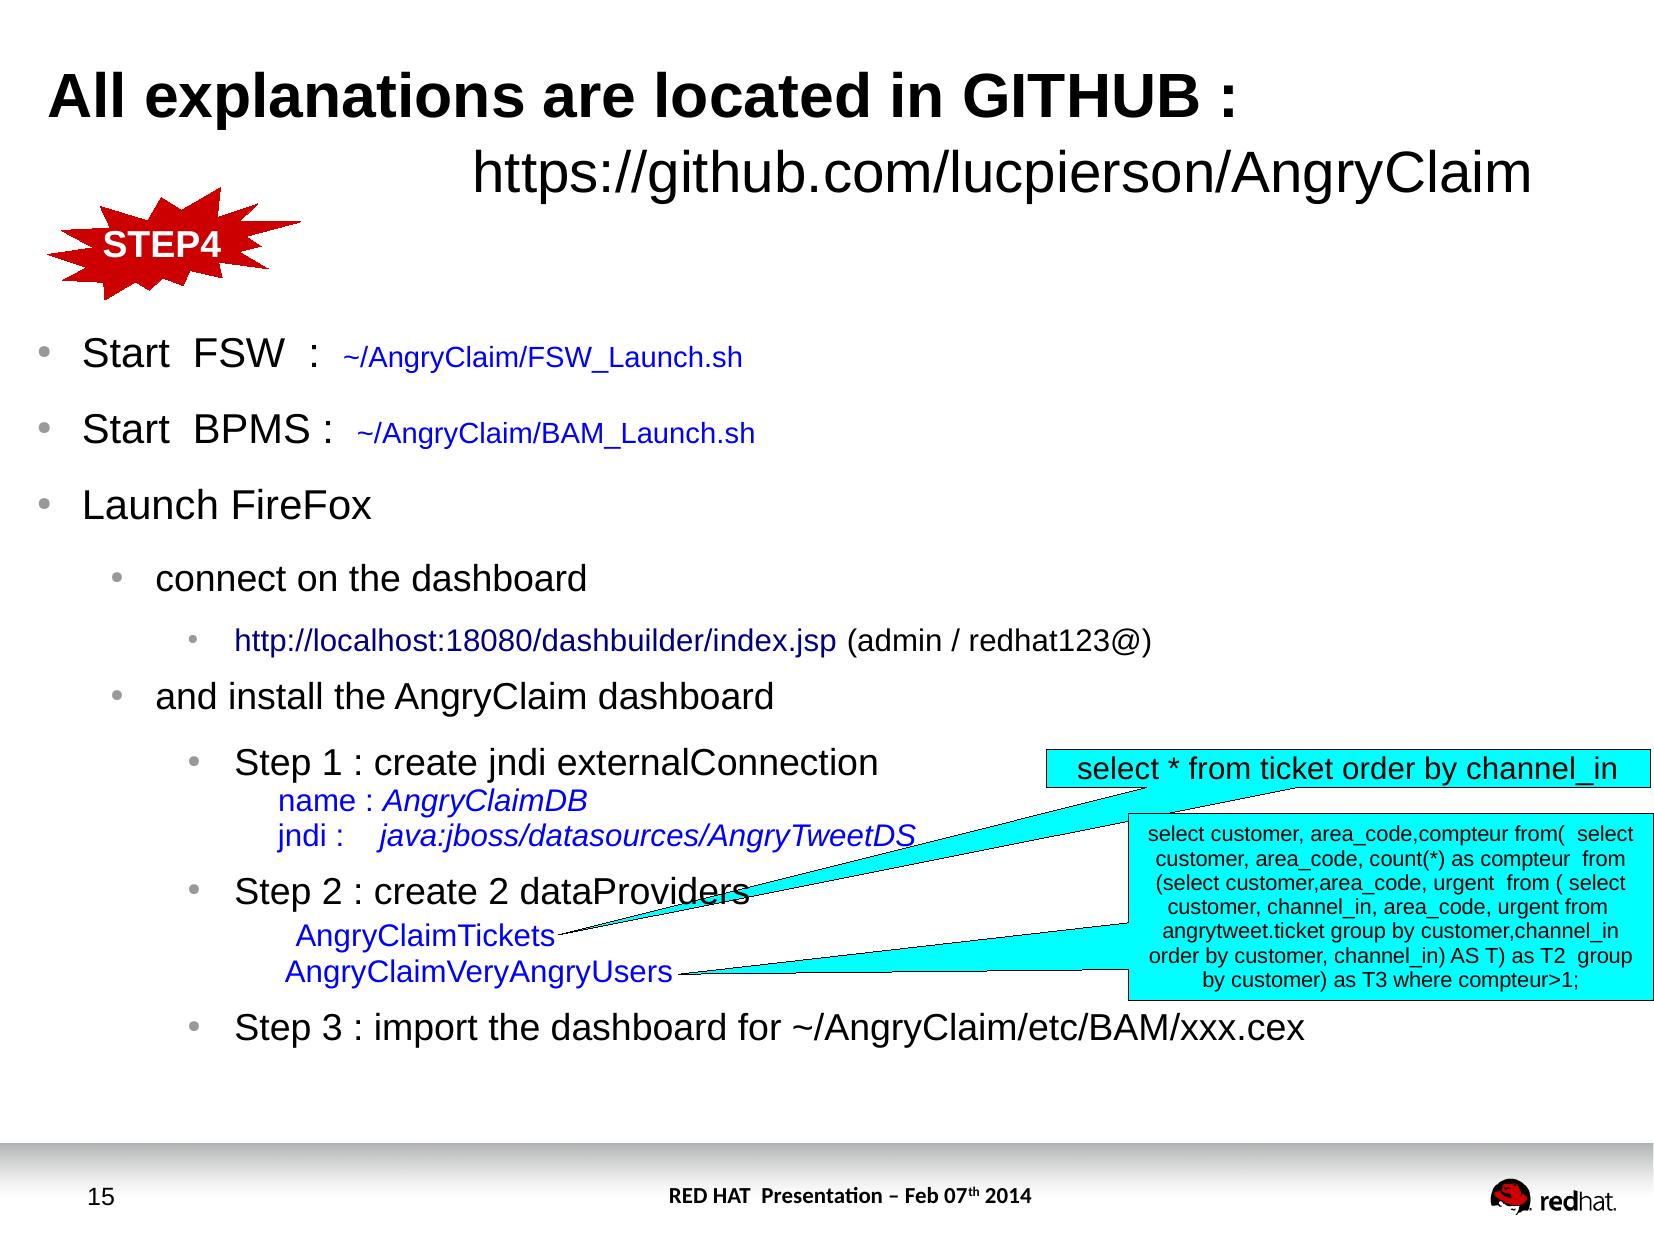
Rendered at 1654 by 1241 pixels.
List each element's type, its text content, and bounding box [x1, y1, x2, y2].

title All explanations are located in GITHUB : [47, 2, 1536, 190]
list Start FSW : ~/AngryClaim/FSW_Launch.sh Start BPMS : ~/AngryClaim/BAM_Launch.sh Launch FireFox connect on the dashboard http://localhost:18080/dashbuilder/index.jsp (admin / redhat123@) and install the AngryClaim dashboard Step 1 : create jndi externalConnection name : AngryClaimDB jndi : java:jboss/datasources/AngryTweetDS Step 2 : create 2 dataProviders AngryClaimTickets AngryClaimVeryAngryUsers Step 3 : import the dashboard for ~/AngryClaim/etc/BAM/xxx.cex [21, 329, 1601, 1049]
text_box select * from ticket order by channel_in [1601, 749, 1651, 788]
text_box select customer, area_code,compteur from( select customer, area_code, count(*) as compteur from (select customer,area_code, urgent from ( select customer, channel_in, area_code, urgent from angrytweet.ticket group by customer,channel_in order by customer, channel_in) AS T) as T2 group by customer) as T3 where compteur>1; [678, 813, 1654, 1001]
text_box STEP4 [47, 187, 301, 300]
list https://github.com/lucpierson/AngryClaim [412, 140, 1576, 226]
picture [0, 1143, 1654, 1241]
